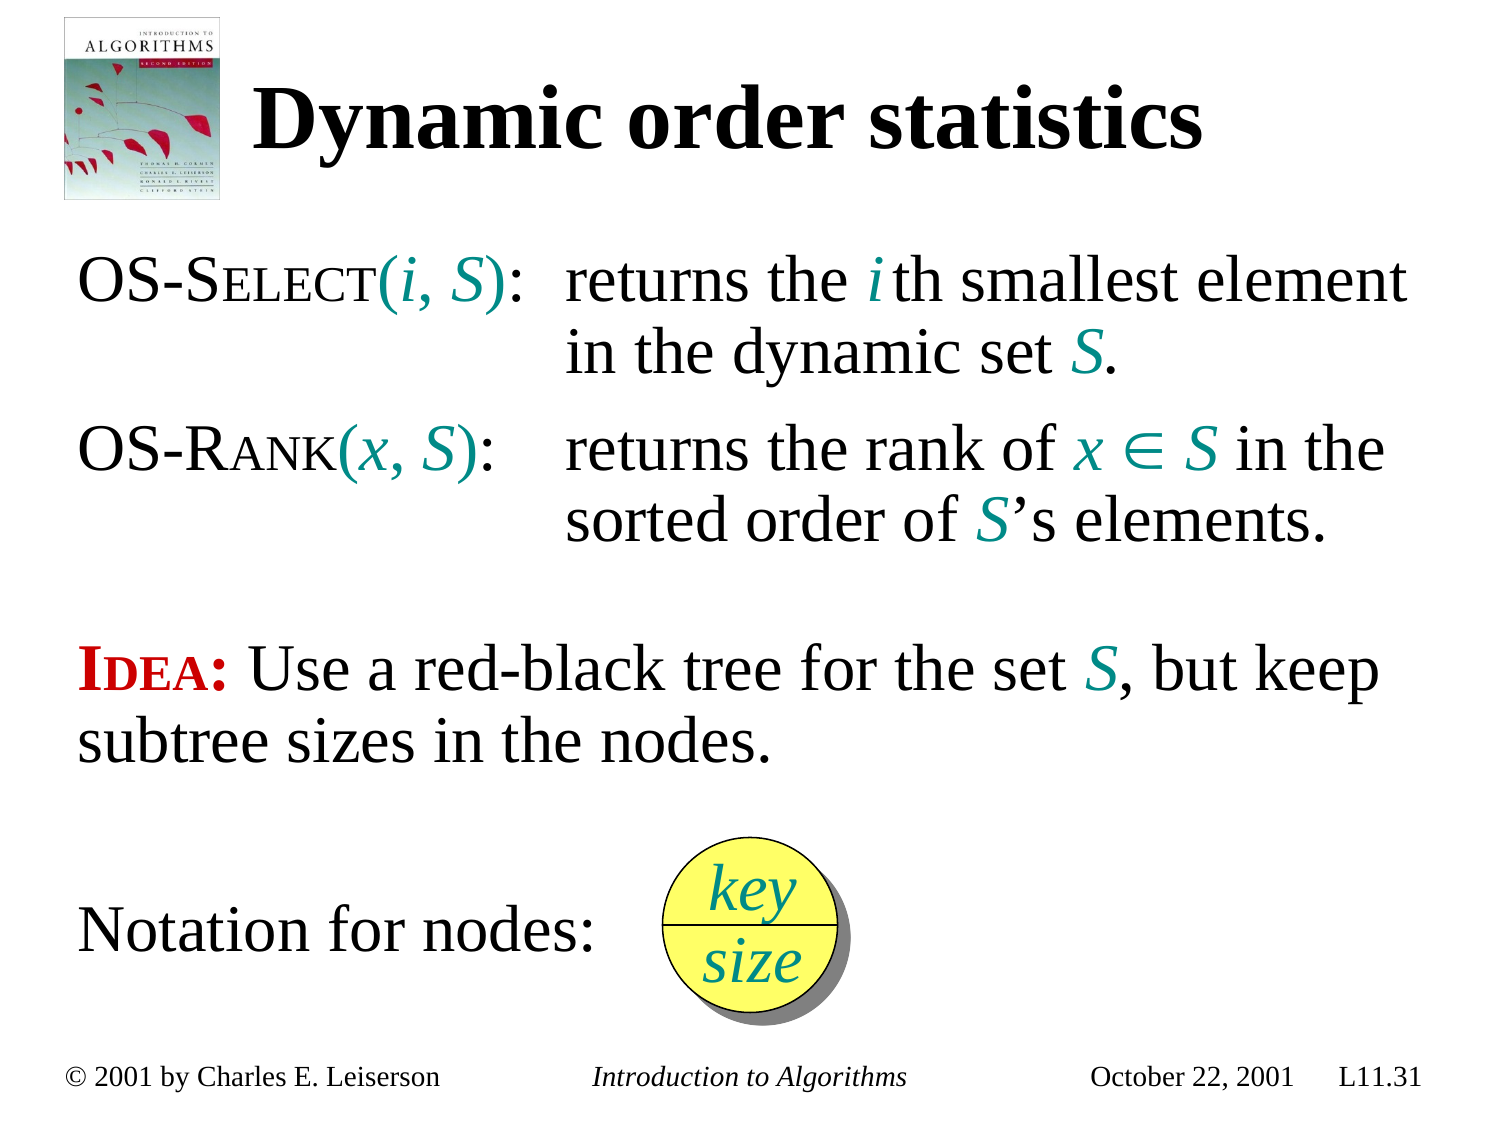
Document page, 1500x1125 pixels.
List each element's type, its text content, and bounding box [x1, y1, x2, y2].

text_box Notation for nodes: [62, 877, 613, 973]
title Dynamic order statistics [237, 24, 1475, 213]
picture [64, 17, 220, 200]
text_box OS-SELECT(i, S): returns the i th smallest element in the dynamic set S. OS-RANK(x, S): returns the rank of x  S in the sorted order of S’s elements. [62, 235, 1438, 565]
text_box key size [662, 837, 838, 924]
text_box IDEA: Use a red-black tree for the set S, but keep subtree sizes in the nodes. [62, 624, 1438, 785]
text_box Introduction to Algorithms [577, 1049, 923, 1101]
text_box key size [662, 926, 838, 1013]
text_box October 22, 2001 L11.<number> [982, 1049, 1438, 1101]
